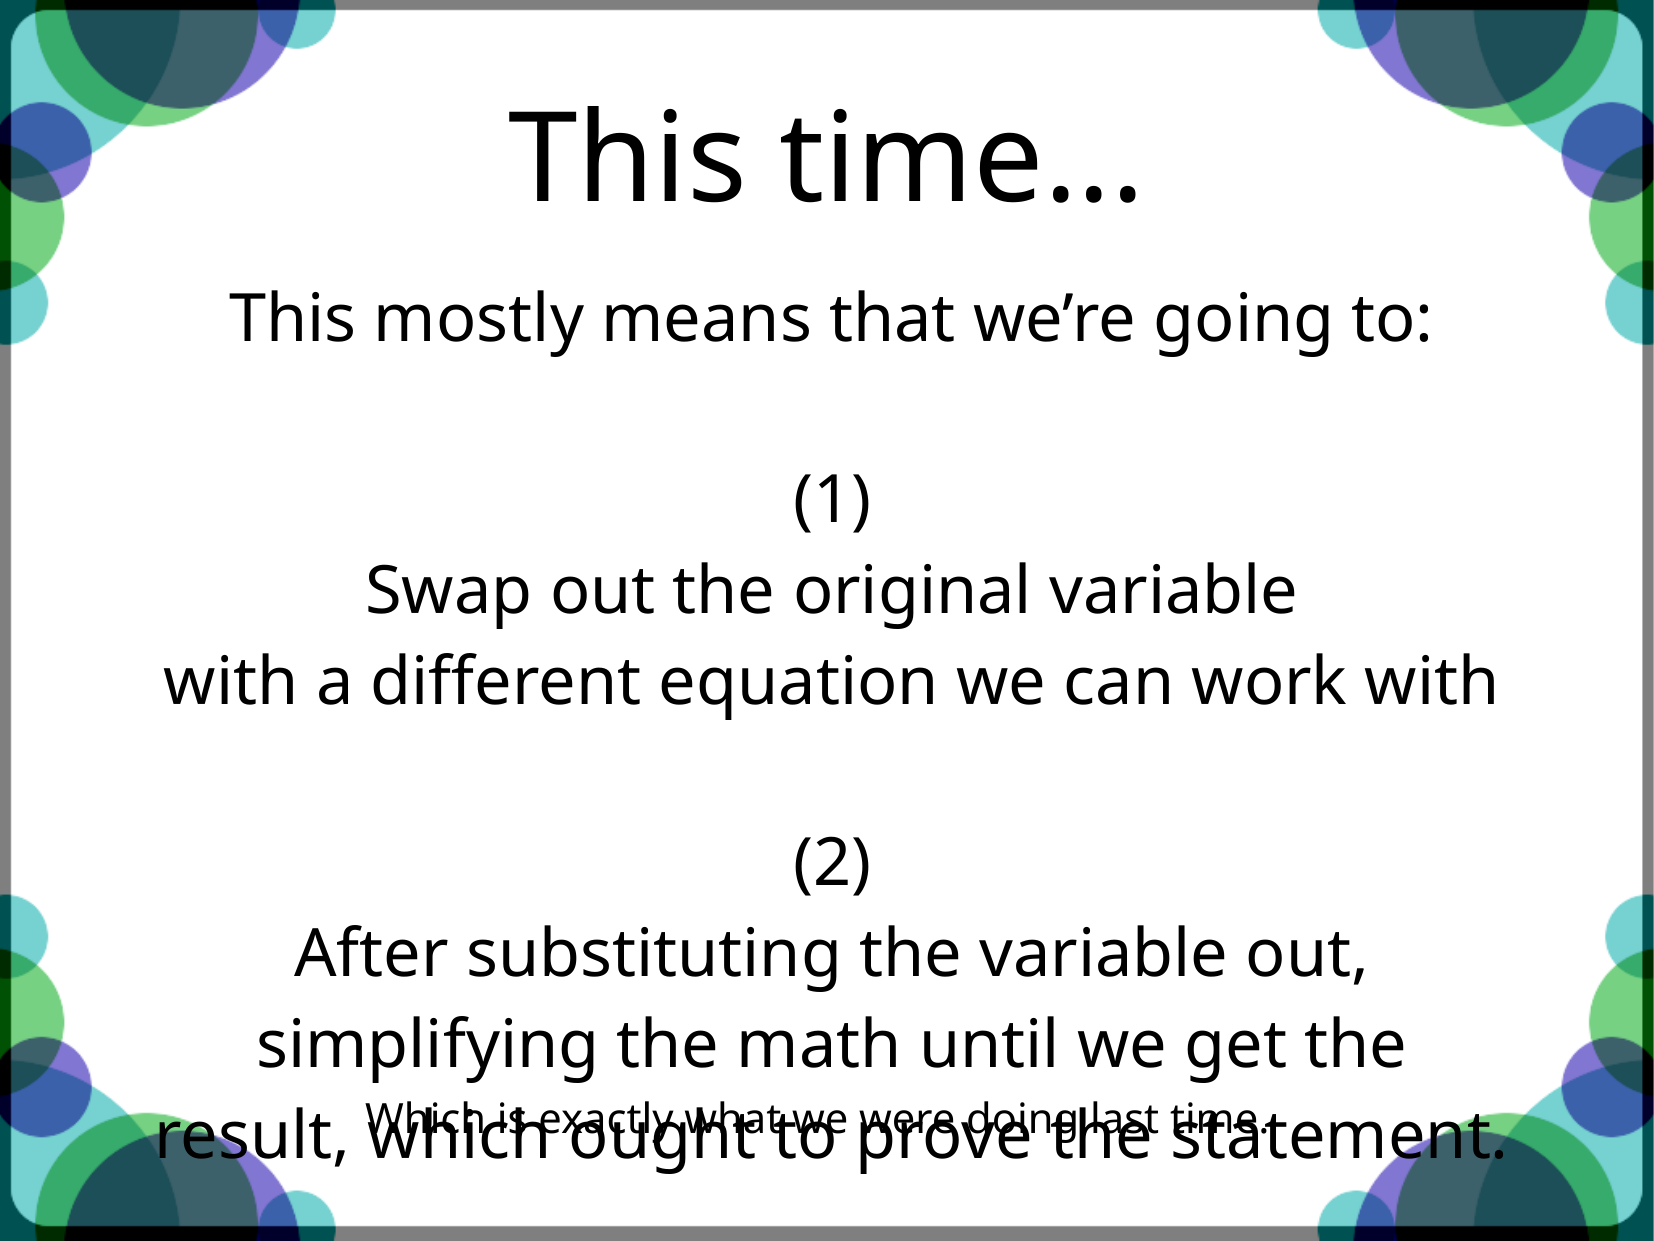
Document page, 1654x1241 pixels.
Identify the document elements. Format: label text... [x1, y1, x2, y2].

text_box Which is exactly what we were doing last time. [240, 1065, 1396, 1171]
text_box This mostly means that we’re going to: (1) Swap out the original variable with a different equation we can work with (2) After substituting the variable out, simplifying the math until we get the result, which ought to prove the statement. [135, 270, 1531, 1018]
picture [0, 0, 1654, 1241]
title This time... [82, 49, 1571, 257]
